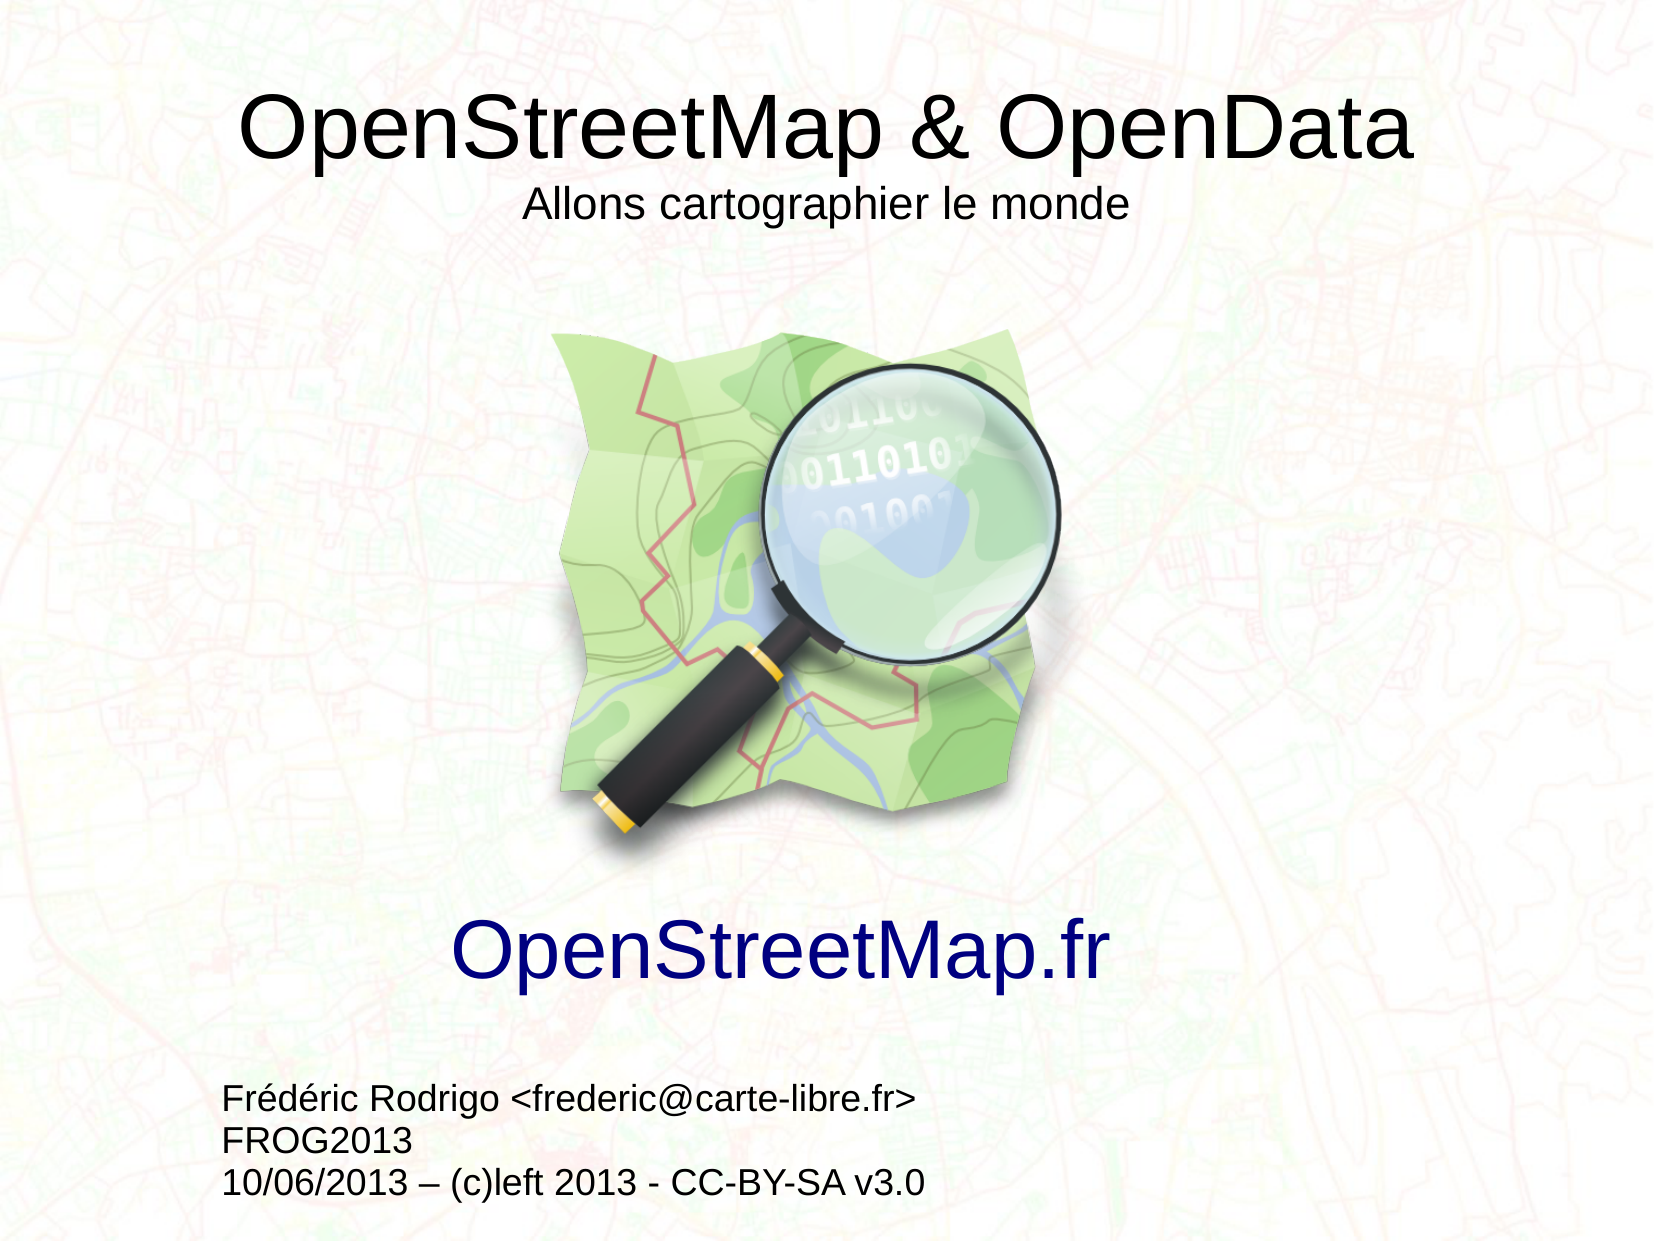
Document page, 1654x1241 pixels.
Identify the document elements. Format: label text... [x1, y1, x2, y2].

text_box Frédéric Rodrigo <frederic@carte-libre.fr> FROG2013 10/06/2013 – (c)left 2013 - CC-BY-SA v3.0 [206, 1069, 941, 1212]
picture [0, 0, 1654, 1241]
title OpenStreetMap & OpenData Allons cartographier le monde [82, 56, 1571, 250]
text_box OpenStreetMap.fr [435, 896, 1219, 1005]
